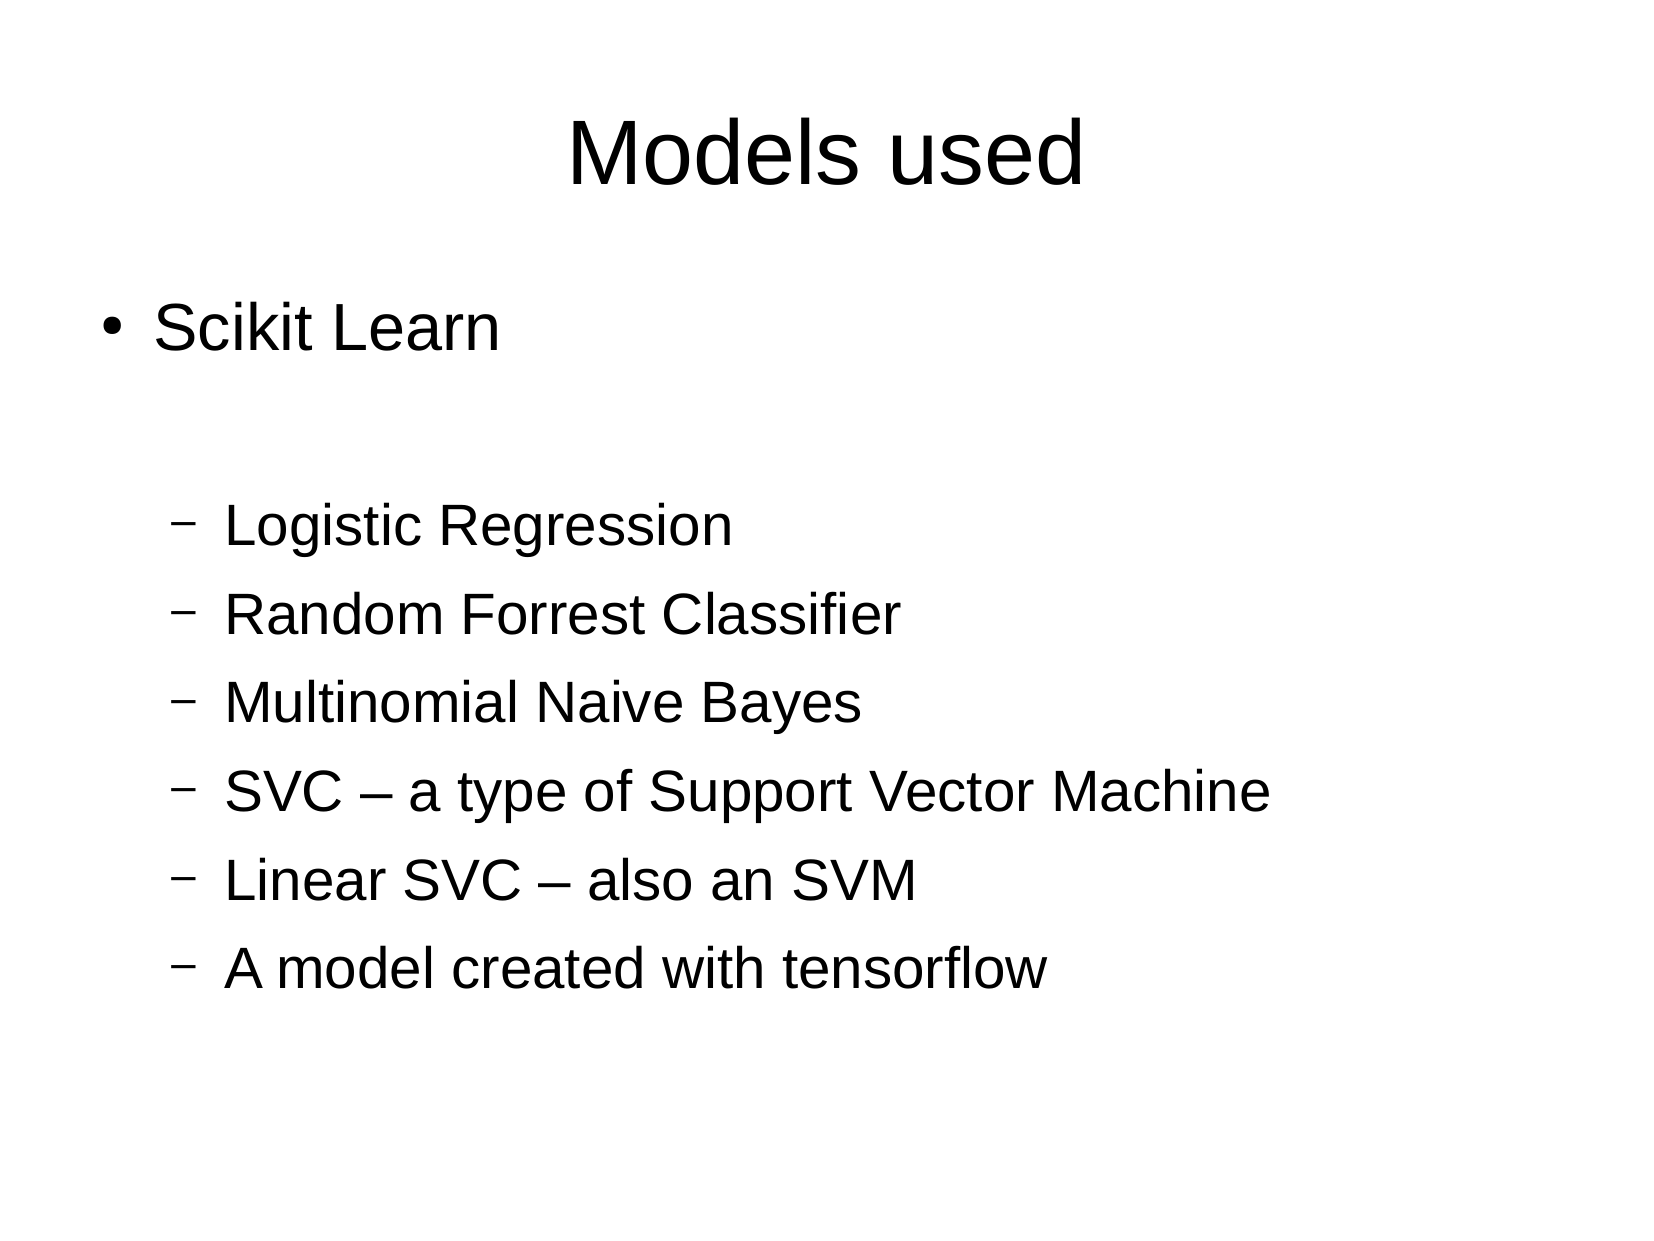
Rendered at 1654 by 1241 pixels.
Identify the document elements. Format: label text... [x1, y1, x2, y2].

title Models used [82, 49, 1571, 257]
list Scikit Learn Logistic Regression Random Forrest Classifier Multinomial Naive Bayes SVC – a type of Support Vector Machine Linear SVC – also an SVM A model created with tensorflow [82, 290, 1571, 1010]
